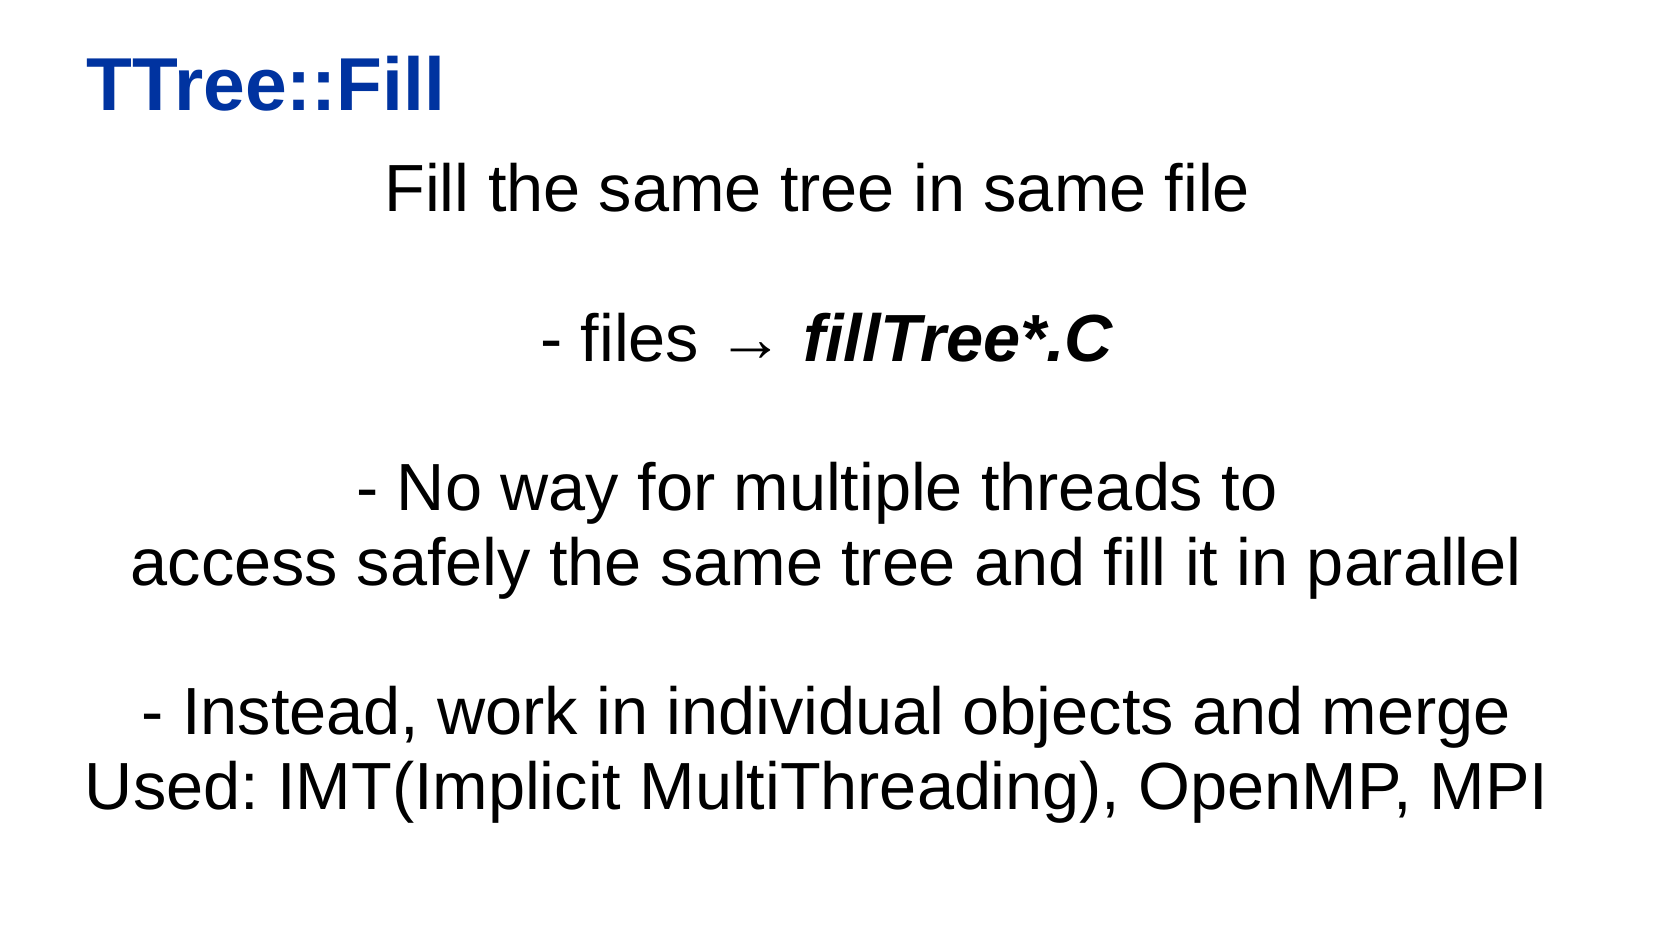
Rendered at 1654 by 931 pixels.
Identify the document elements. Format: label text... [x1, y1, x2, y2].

title TTree::Fill [86, 9, 1576, 166]
subtitle Fill the same tree in same file - files → fillTree*.C - No way for multiple threads to access safely the same tree and fill it in parallel - Instead, work in individual objects and merge Used: IMT(Implicit MultiThreading), OpenMP, MPI [82, 0, 1571, 931]
